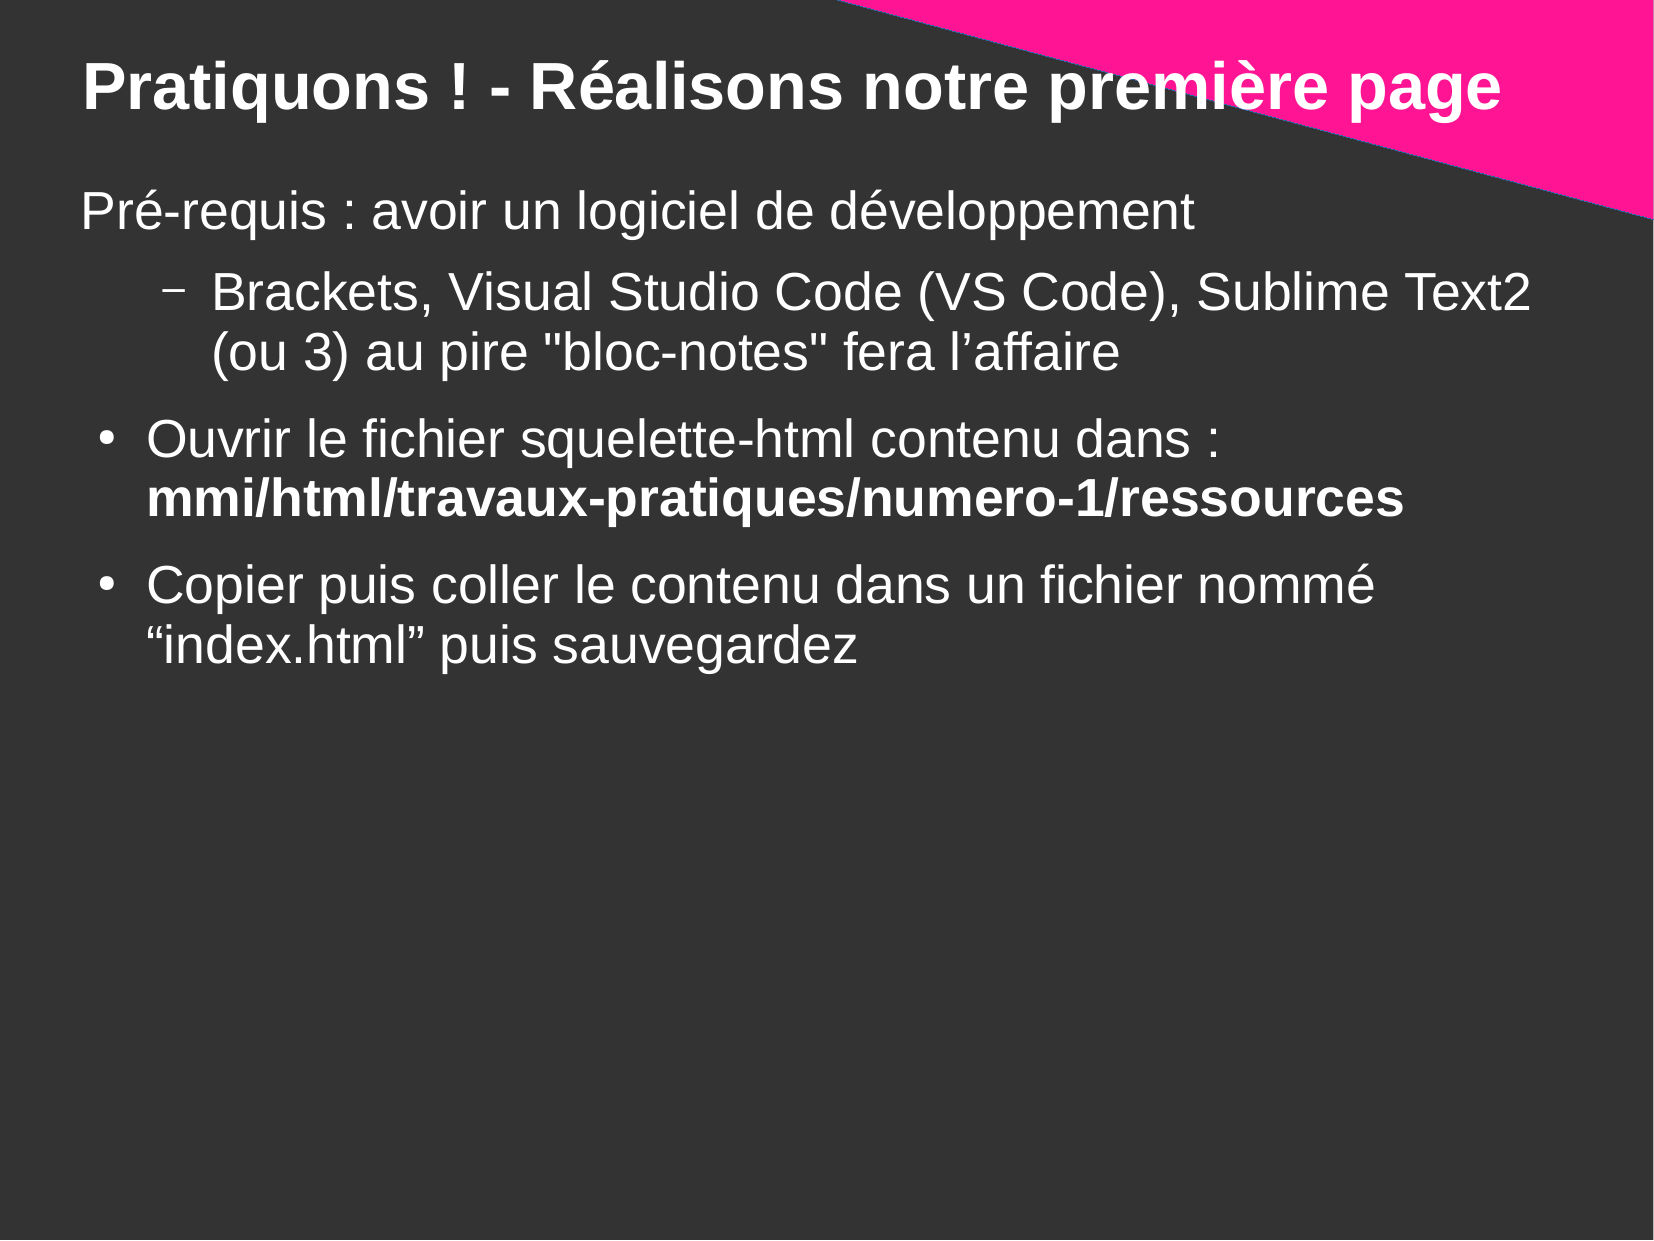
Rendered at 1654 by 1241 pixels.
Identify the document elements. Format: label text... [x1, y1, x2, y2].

title Pratiquons ! - Réalisons notre première page [82, 49, 1571, 152]
text_box [837, 0, 1654, 220]
list Pré-requis : avoir un logiciel de développement Brackets, Visual Studio Code (VS Code), Sublime Text2 (ou 3) au pire "bloc-notes" fera l’affaire Ouvrir le fichier squelette-html contenu dans : mmi/html/travaux-pratiques/numero-1/ressources Copier puis coller le contenu dans un fichier nommé “index.html” puis sauvegardez [80, 180, 1620, 675]
